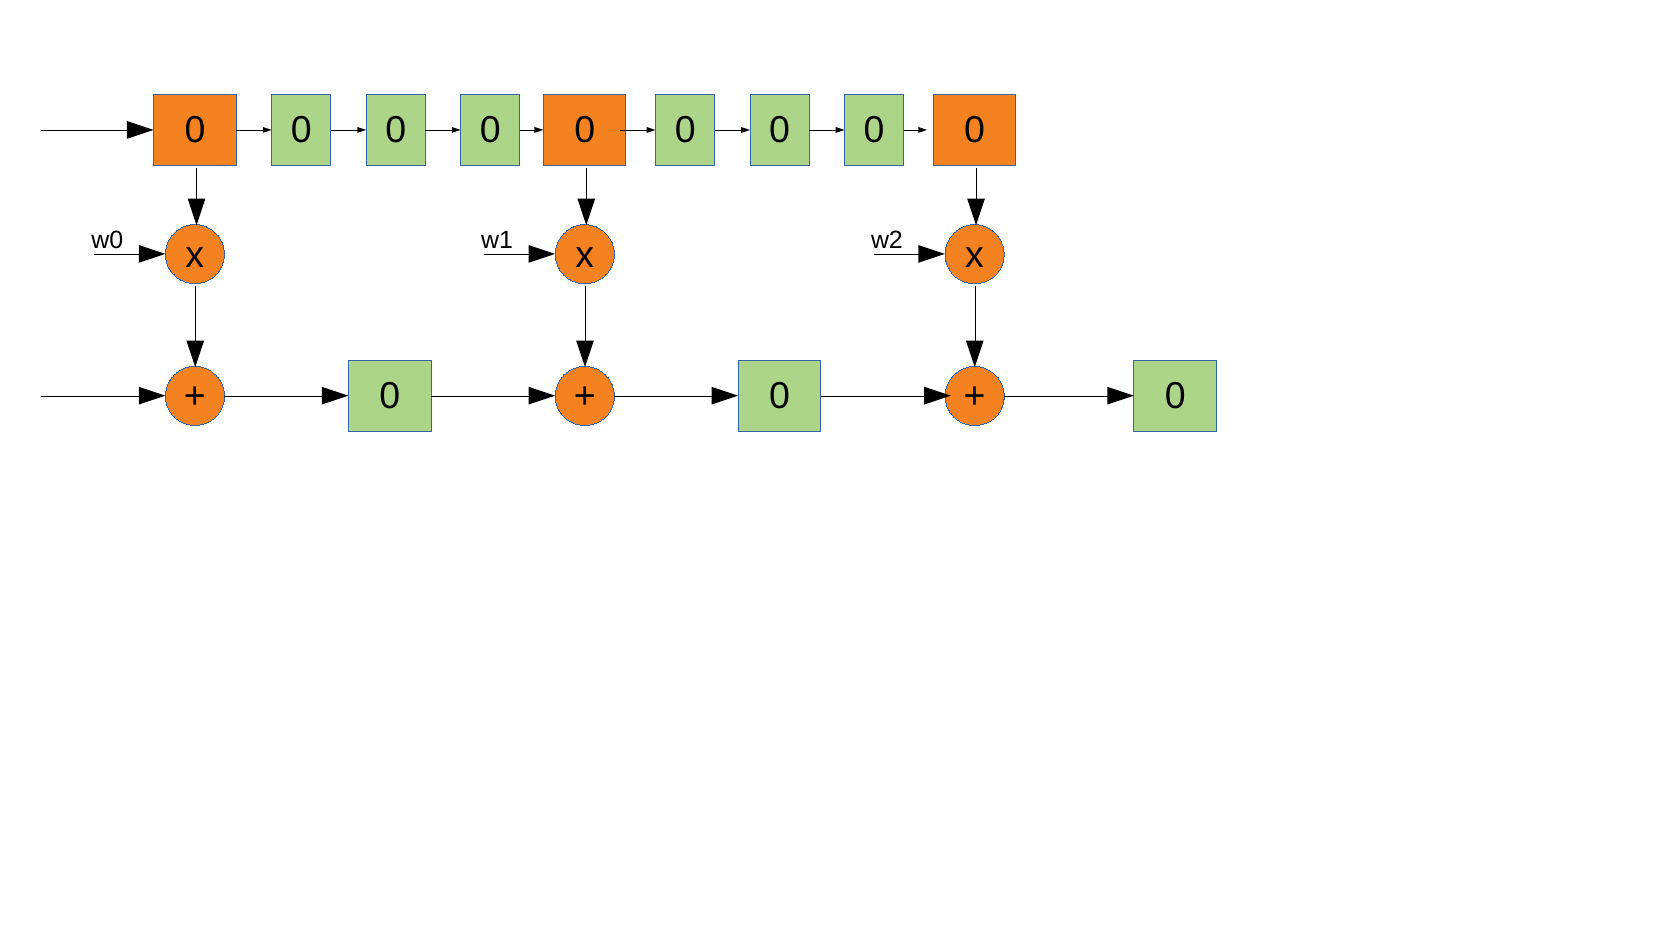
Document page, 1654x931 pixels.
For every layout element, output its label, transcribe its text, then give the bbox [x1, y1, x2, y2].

text_box 0 [271, 94, 331, 166]
text_box w2 [856, 218, 918, 262]
text_box + [165, 366, 225, 426]
text_box x [555, 224, 615, 284]
text_box 0 [460, 94, 520, 166]
text_box 0 [348, 360, 432, 432]
text_box 0 [933, 94, 1016, 166]
text_box 0 [543, 94, 626, 166]
text_box 0 [655, 94, 715, 166]
text_box 0 [738, 360, 821, 432]
text_box w1 [466, 218, 529, 262]
text_box x [165, 224, 225, 284]
text_box 0 [750, 94, 810, 166]
text_box x [945, 224, 1005, 284]
text_box 0 [1133, 360, 1217, 432]
text_box 0 [366, 94, 426, 166]
text_box 0 [153, 94, 237, 166]
text_box 0 [844, 94, 904, 166]
text_box w0 [76, 218, 139, 262]
text_box + [555, 366, 615, 426]
text_box + [945, 366, 1005, 426]
